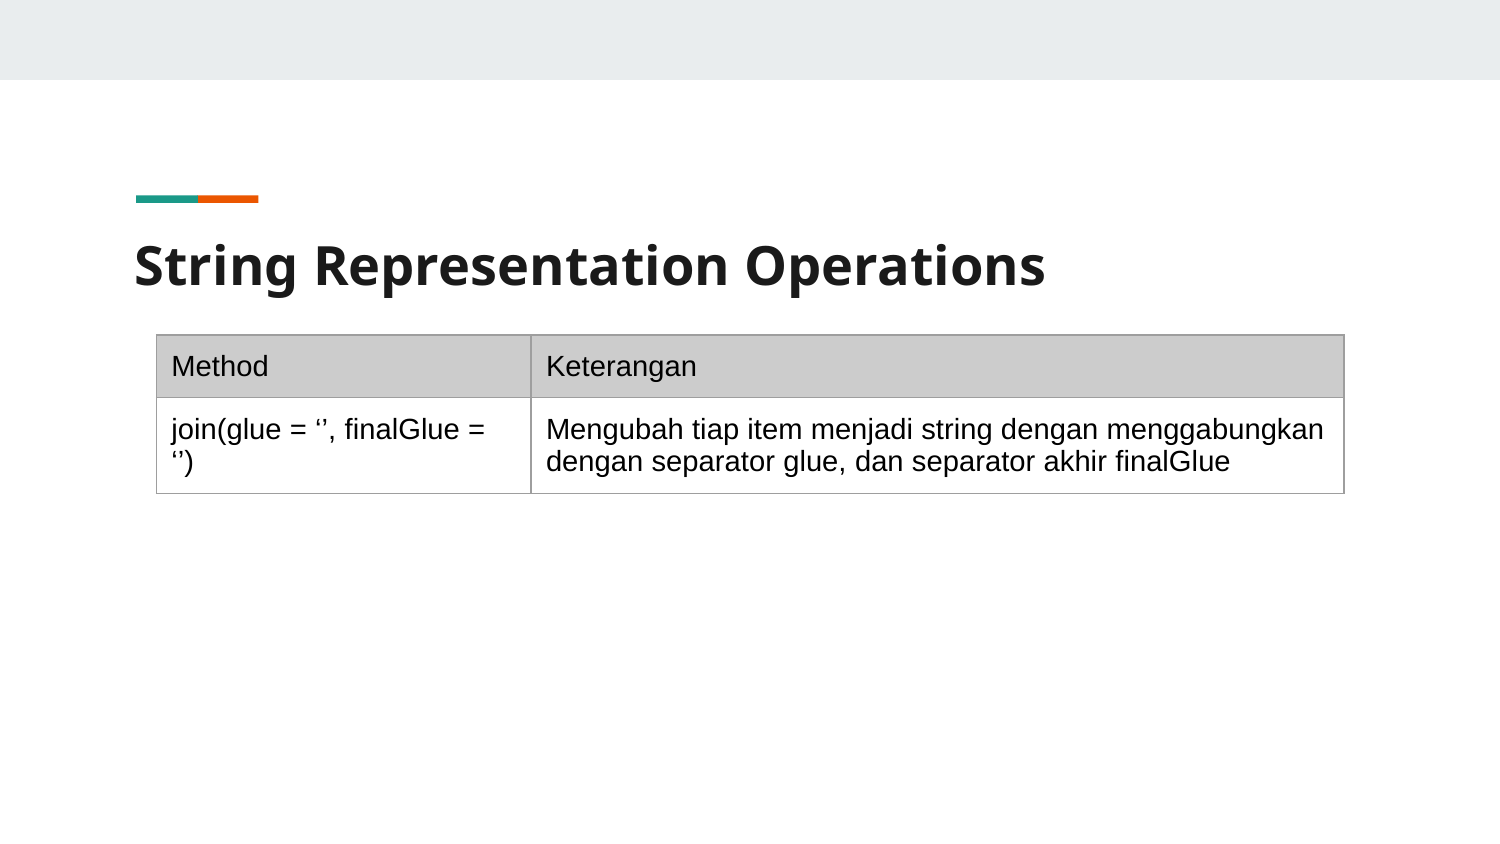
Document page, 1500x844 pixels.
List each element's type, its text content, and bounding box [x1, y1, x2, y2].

table_header Method [157, 336, 530, 397]
table_cell join(glue = ‘’, finalGlue = ‘’) [157, 398, 530, 493]
table_header Keterangan [532, 336, 1343, 397]
table_cell Mengubah tiap item menjadi string dengan menggabungkan dengan separator glue, dan separator akhir finalGlue [532, 398, 1343, 493]
title String Representation Operations [119, 216, 1381, 305]
